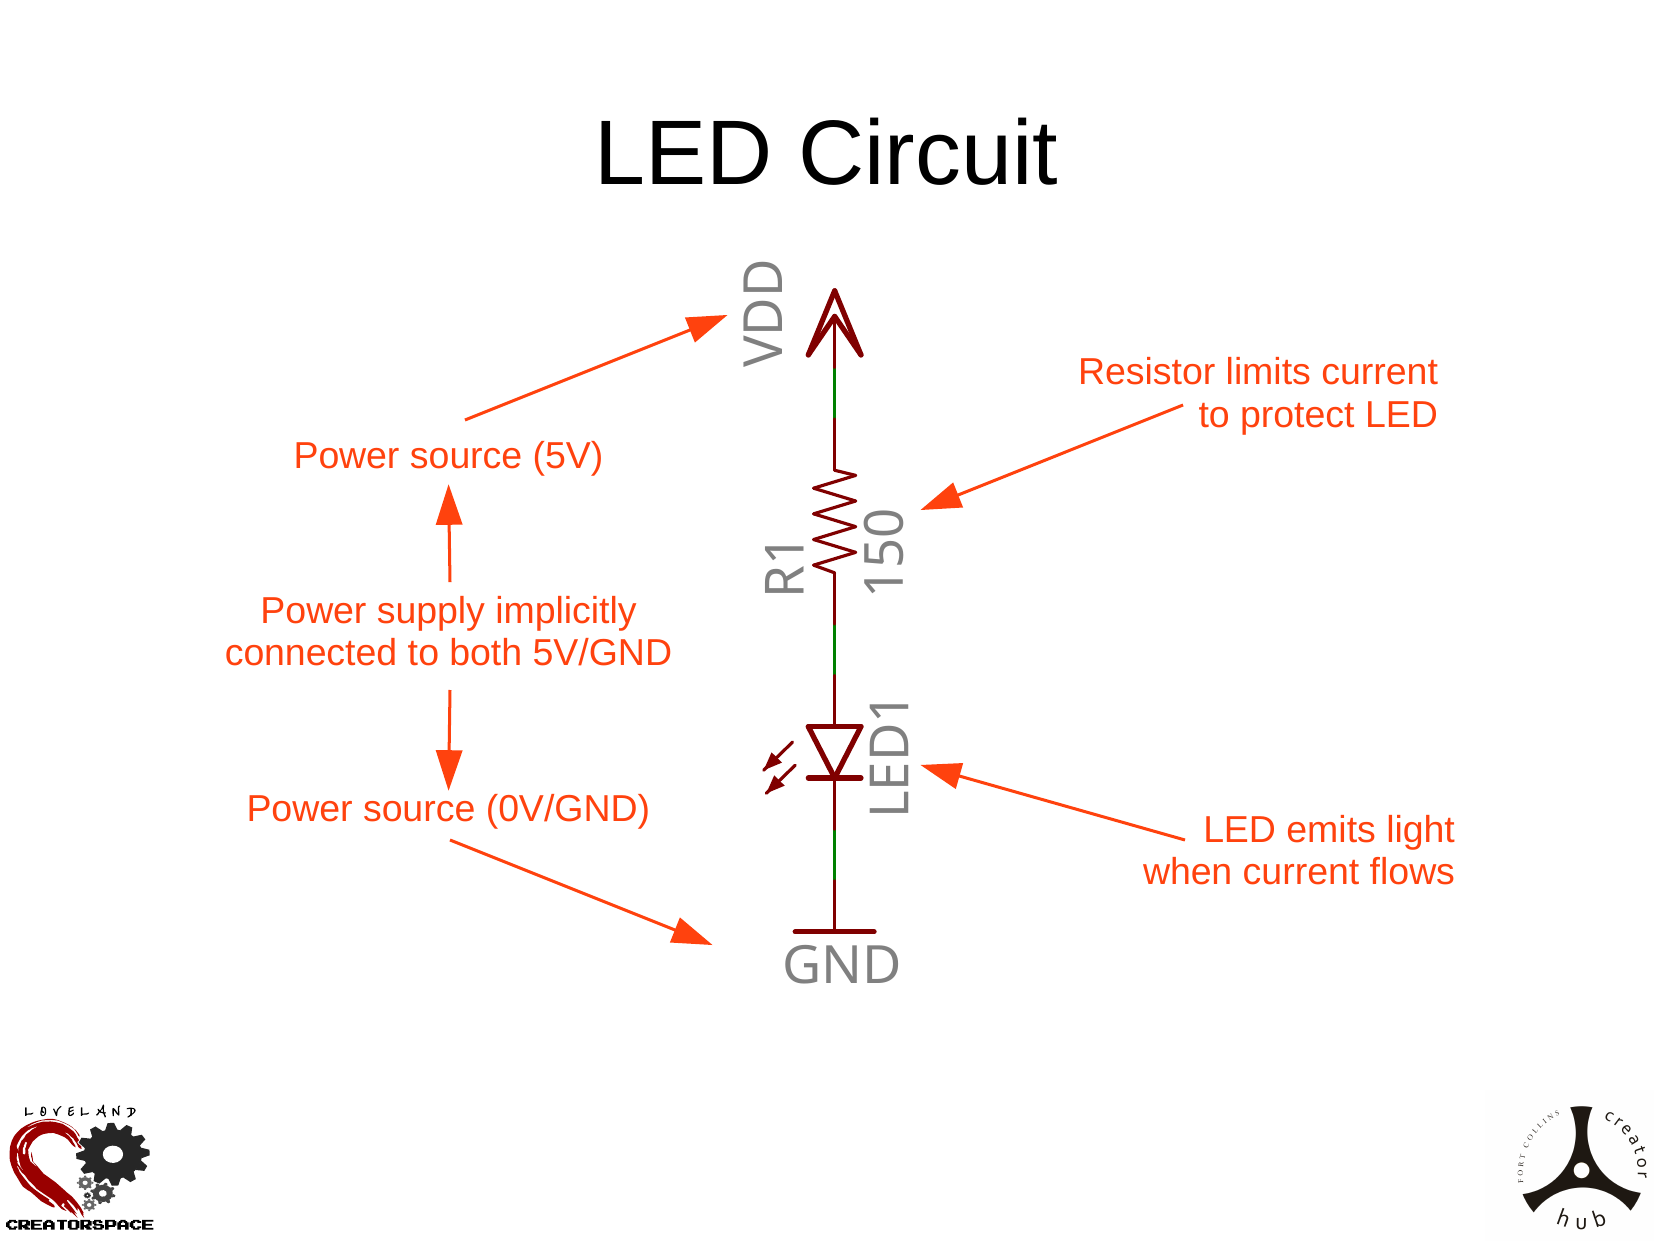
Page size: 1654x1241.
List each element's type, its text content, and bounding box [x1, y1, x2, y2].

picture [732, 245, 921, 996]
text_box Power source (0V/GND) [231, 780, 666, 837]
picture [1485, 1090, 1654, 1241]
text_box LED emits light when current flows [1128, 801, 1471, 901]
text_box Power supply implicitly connected to both 5V/GND [210, 582, 688, 681]
text_box Power source (5V) [278, 427, 619, 485]
text_box Resistor limits current to protect LED [1063, 343, 1453, 443]
title LED Circuit [82, 49, 1571, 257]
